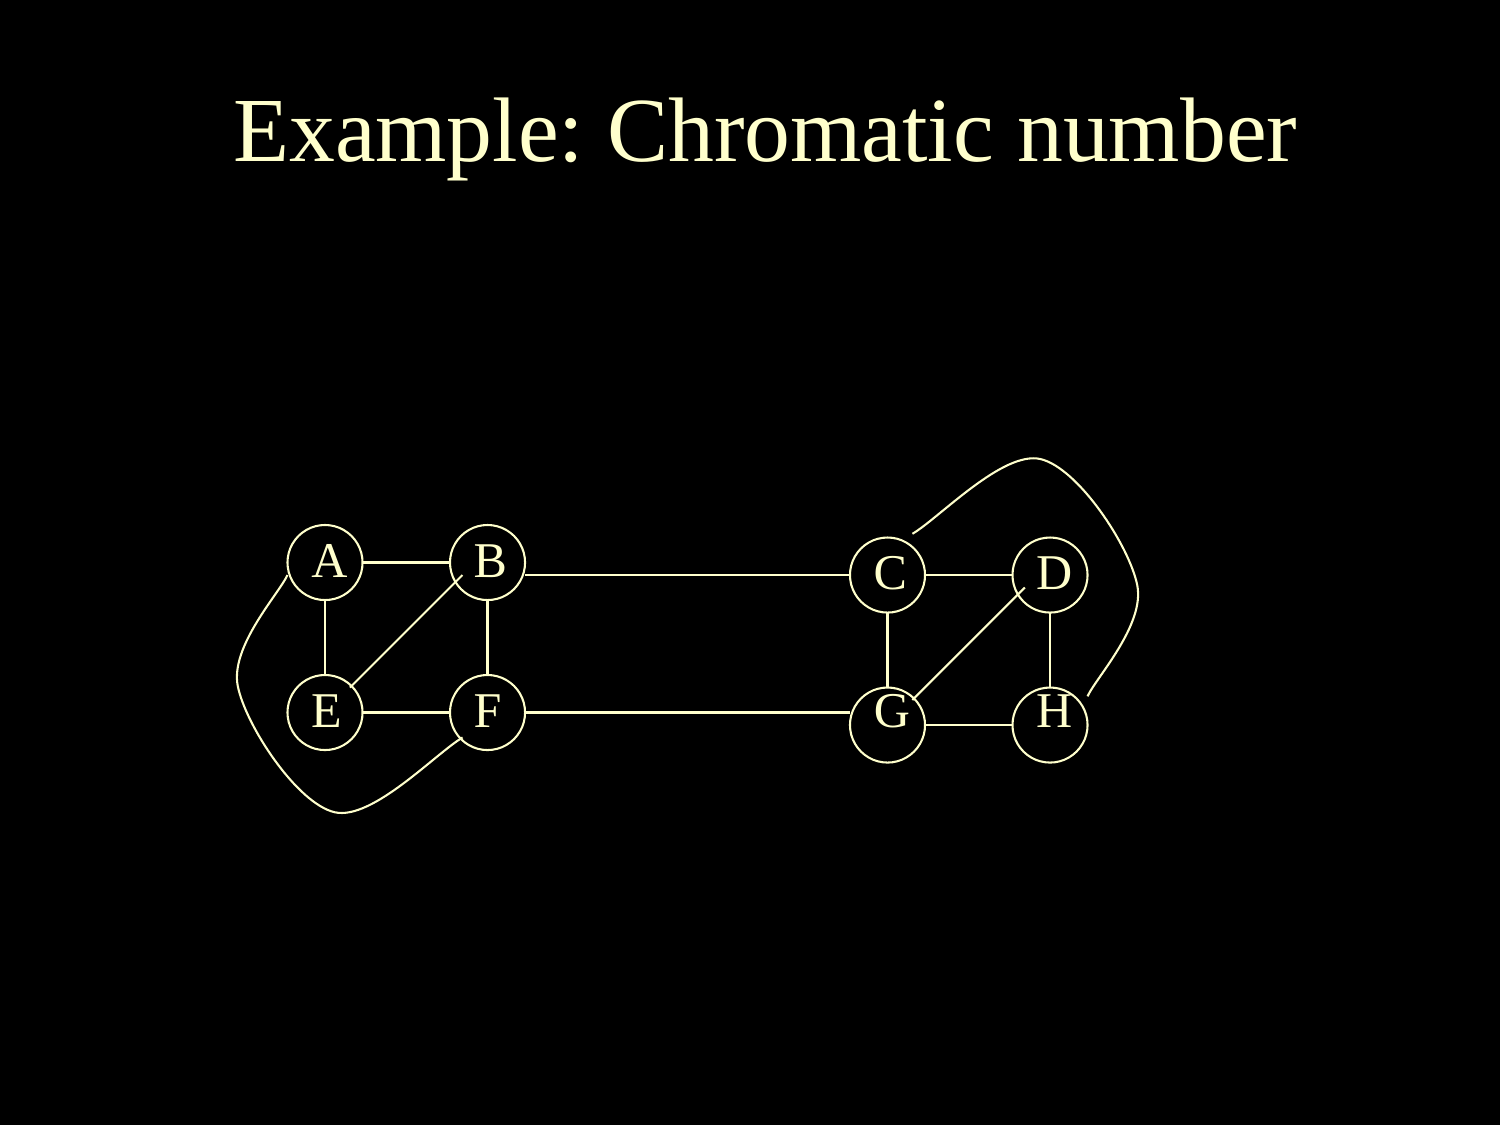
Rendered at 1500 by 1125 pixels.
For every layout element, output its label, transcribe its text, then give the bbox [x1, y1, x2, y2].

text_box A [296, 524, 363, 596]
title Example: Chromatic number [37, 35, 1496, 225]
text_box B [458, 524, 522, 596]
text_box F [458, 674, 517, 746]
text_box D [1021, 537, 1088, 609]
text_box C [858, 537, 922, 609]
text_box E [296, 674, 357, 746]
text_box G [858, 674, 925, 746]
text_box H [1021, 674, 1088, 746]
